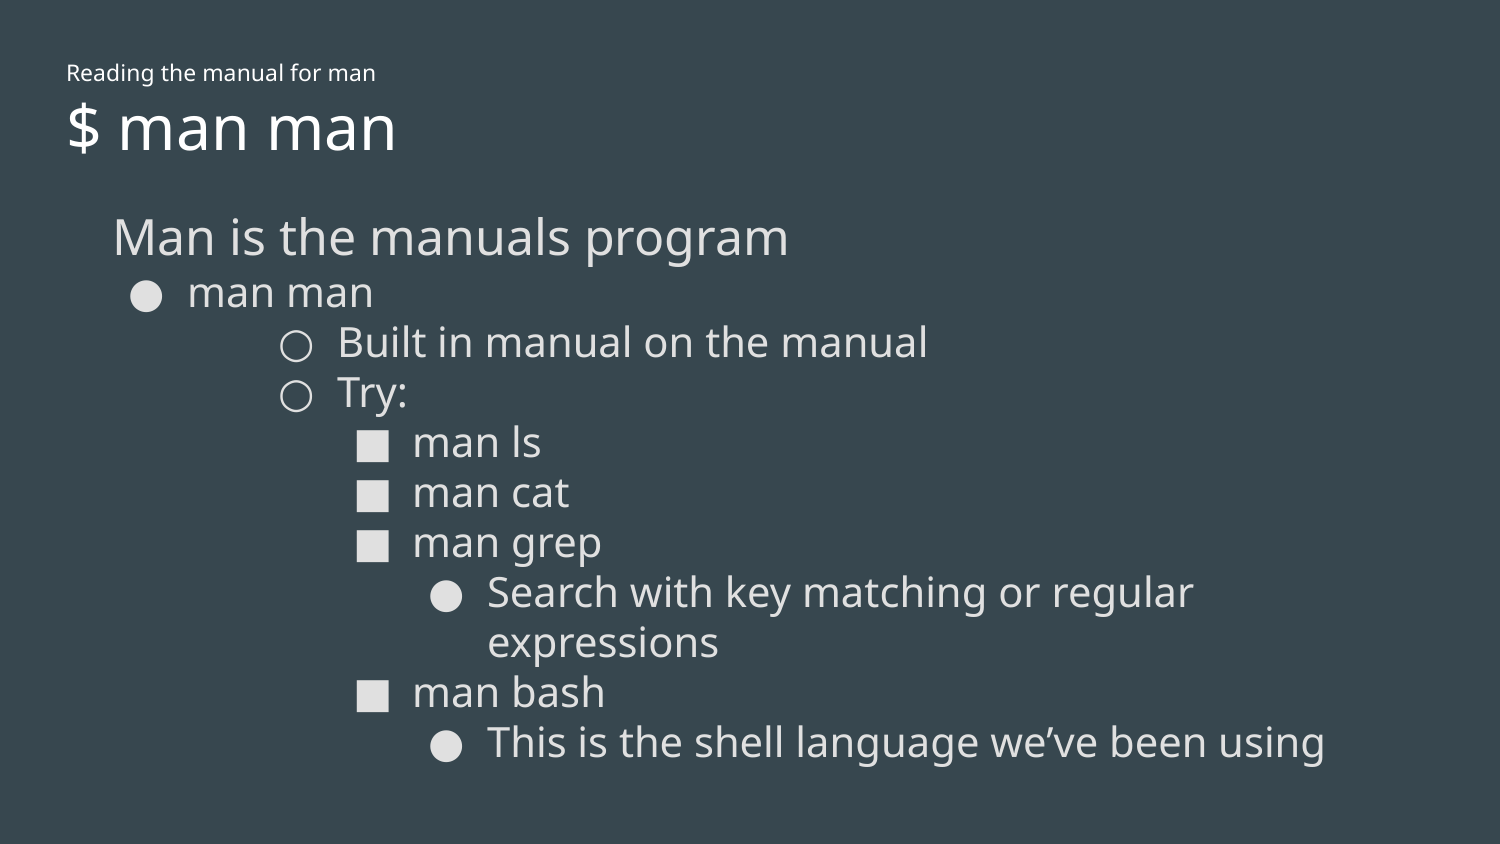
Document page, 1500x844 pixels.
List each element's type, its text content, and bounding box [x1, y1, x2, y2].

text_box Man is the manuals program man man Built in manual on the manual Try: man ls man cat man grep Search with key matching or regular expressions man bash This is the shell language we’ve been using [97, 190, 1358, 767]
title Reading the manual for man [51, 44, 1449, 95]
title $ man man [51, 95, 1449, 167]
